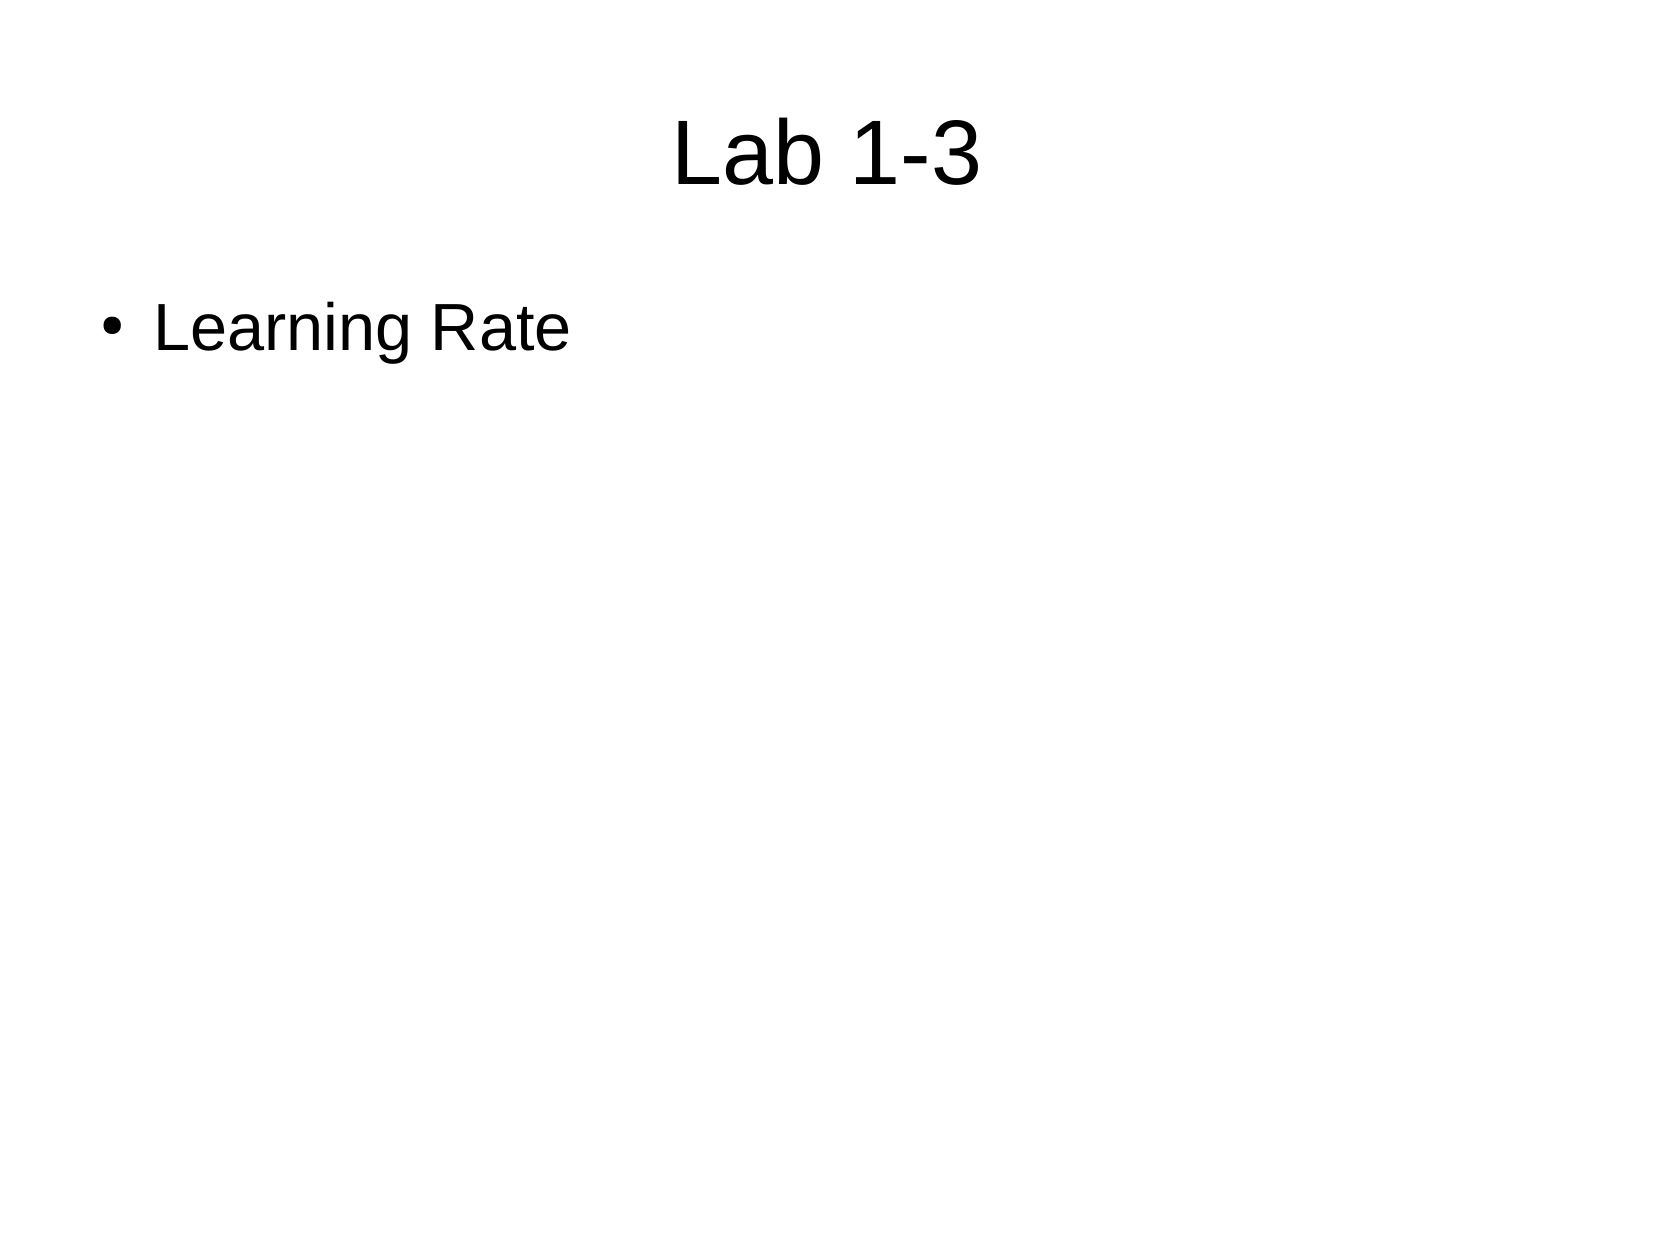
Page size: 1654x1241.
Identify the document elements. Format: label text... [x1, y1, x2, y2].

list Learning Rate [82, 290, 1571, 1010]
title Lab 1-3 [82, 49, 1571, 257]
